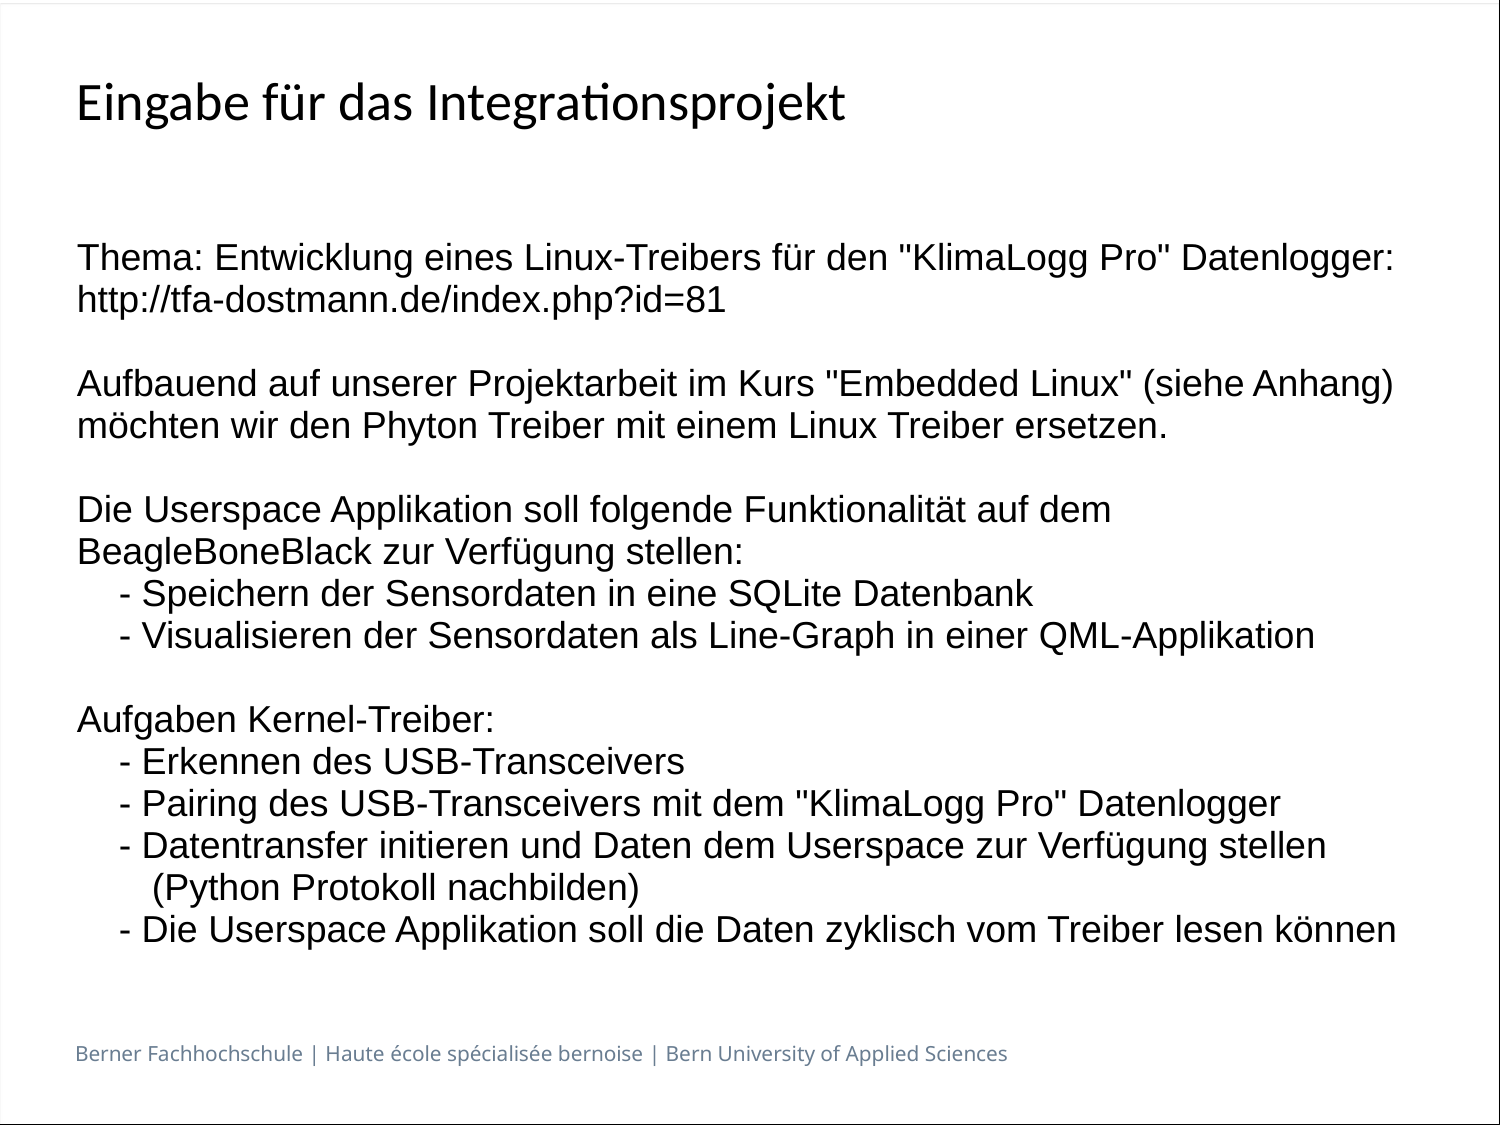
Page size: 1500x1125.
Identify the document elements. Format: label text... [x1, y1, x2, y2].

subtitle Thema: Entwicklung eines Linux-Treibers für den "KlimaLogg Pro" Datenlogger: http://tfa-dostmann.de/index.php?id=81 Aufbauend auf unserer Projektarbeit im Kurs "Embedded Linux" (siehe Anhang) möchten wir den Phyton Treiber mit einem Linux Treiber ersetzen. Die Userspace Applikation soll folgende Funktionalität auf dem BeagleBoneBlack zur Verfügung stellen: - Speichern der Sensordaten in eine SQLite Datenbank - Visualisieren der Sensordaten als Line-Graph in einer QML-Applikation Aufgaben Kernel-Treiber: - Erkennen des USB-Transceivers - Pairing des USB-Transceivers mit dem "KlimaLogg Pro" Datenlogger - Datentransfer initieren und Daten dem Userspace zur Verfügung stellen (Python Protokoll nachbilden) - Die Userspace Applikation soll die Daten zyklisch vom Treiber lesen können [76, 236, 1406, 1004]
title Eingabe für das Integrationsprojekt [76, 59, 1406, 148]
